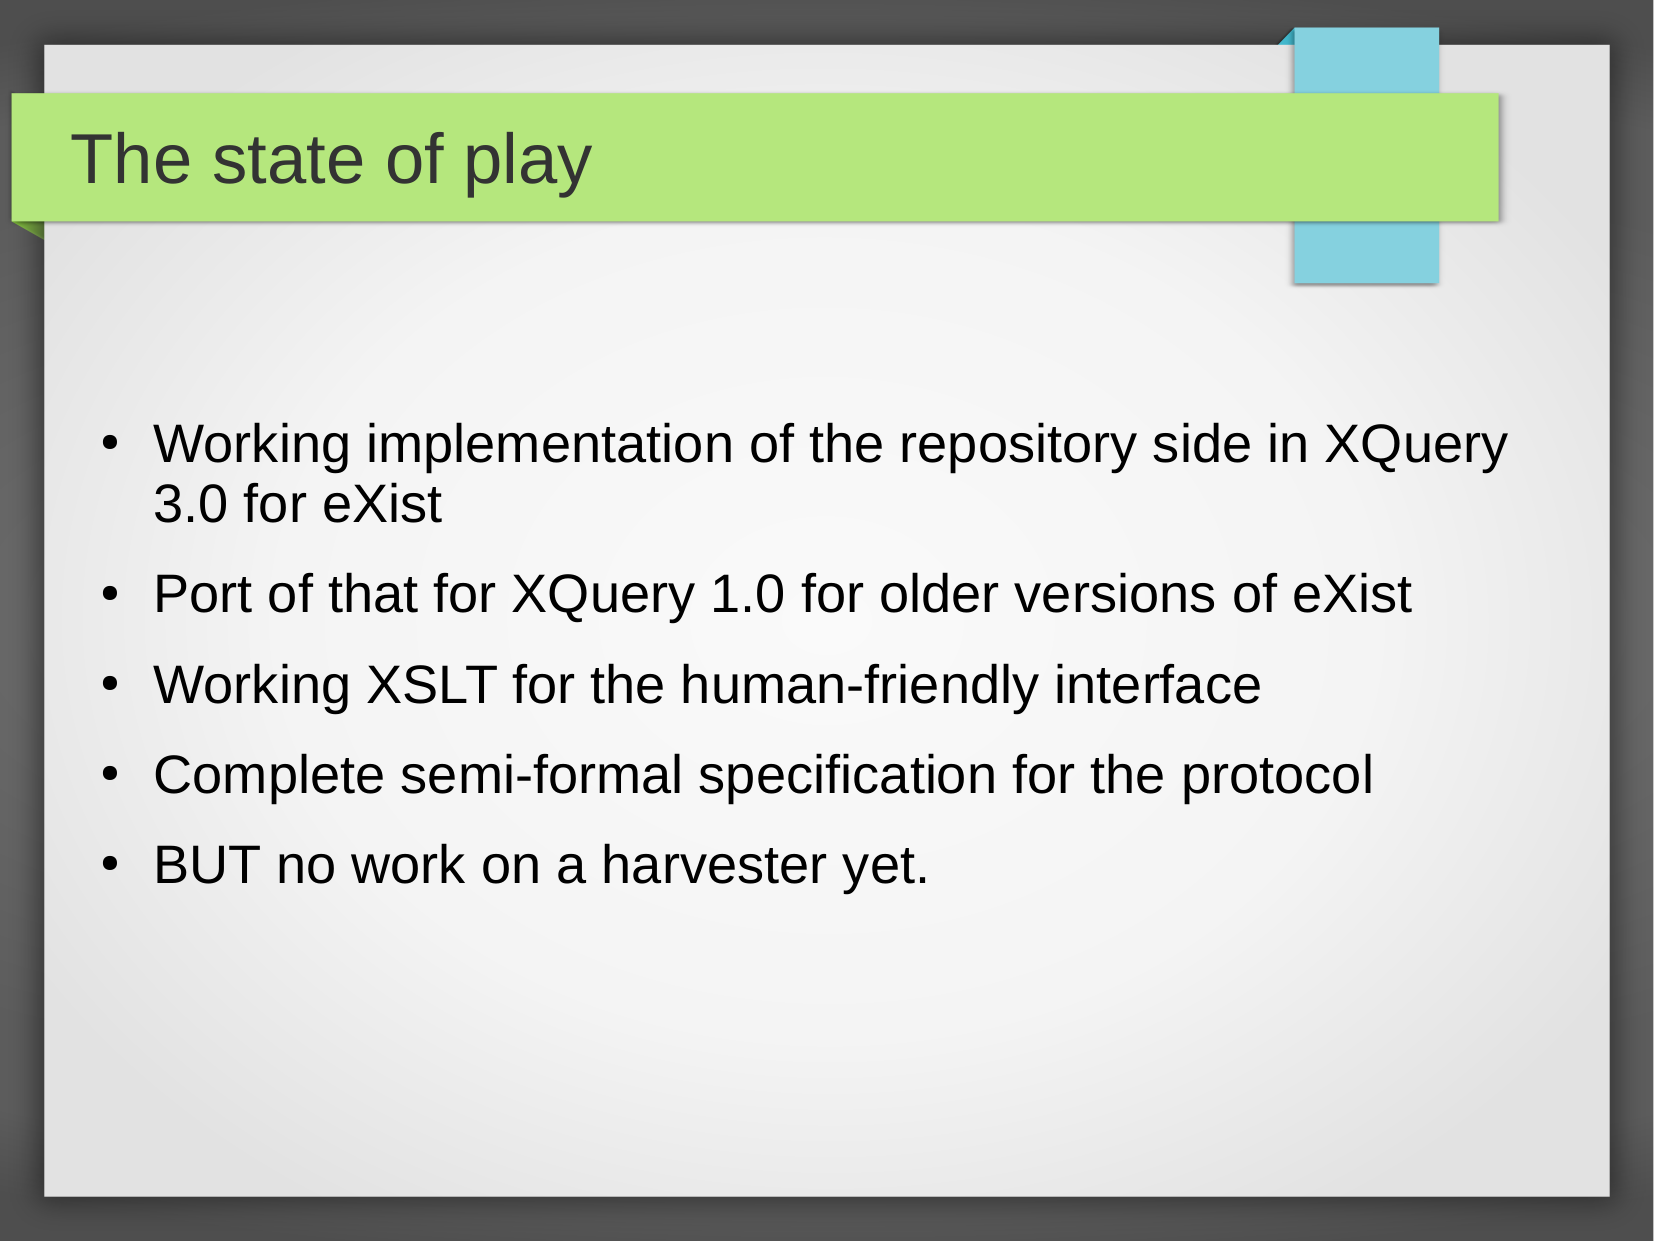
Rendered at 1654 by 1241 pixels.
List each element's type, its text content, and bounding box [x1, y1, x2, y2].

title The state of play [70, 106, 1229, 213]
list Working implementation of the repository side in XQuery 3.0 for eXist Port of that for XQuery 1.0 for older versions of eXist Working XSLT for the human-friendly interface Complete semi-formal specification for the protocol BUT no work on a harvester yet. [82, 413, 1538, 1063]
picture [0, 0, 1654, 1241]
